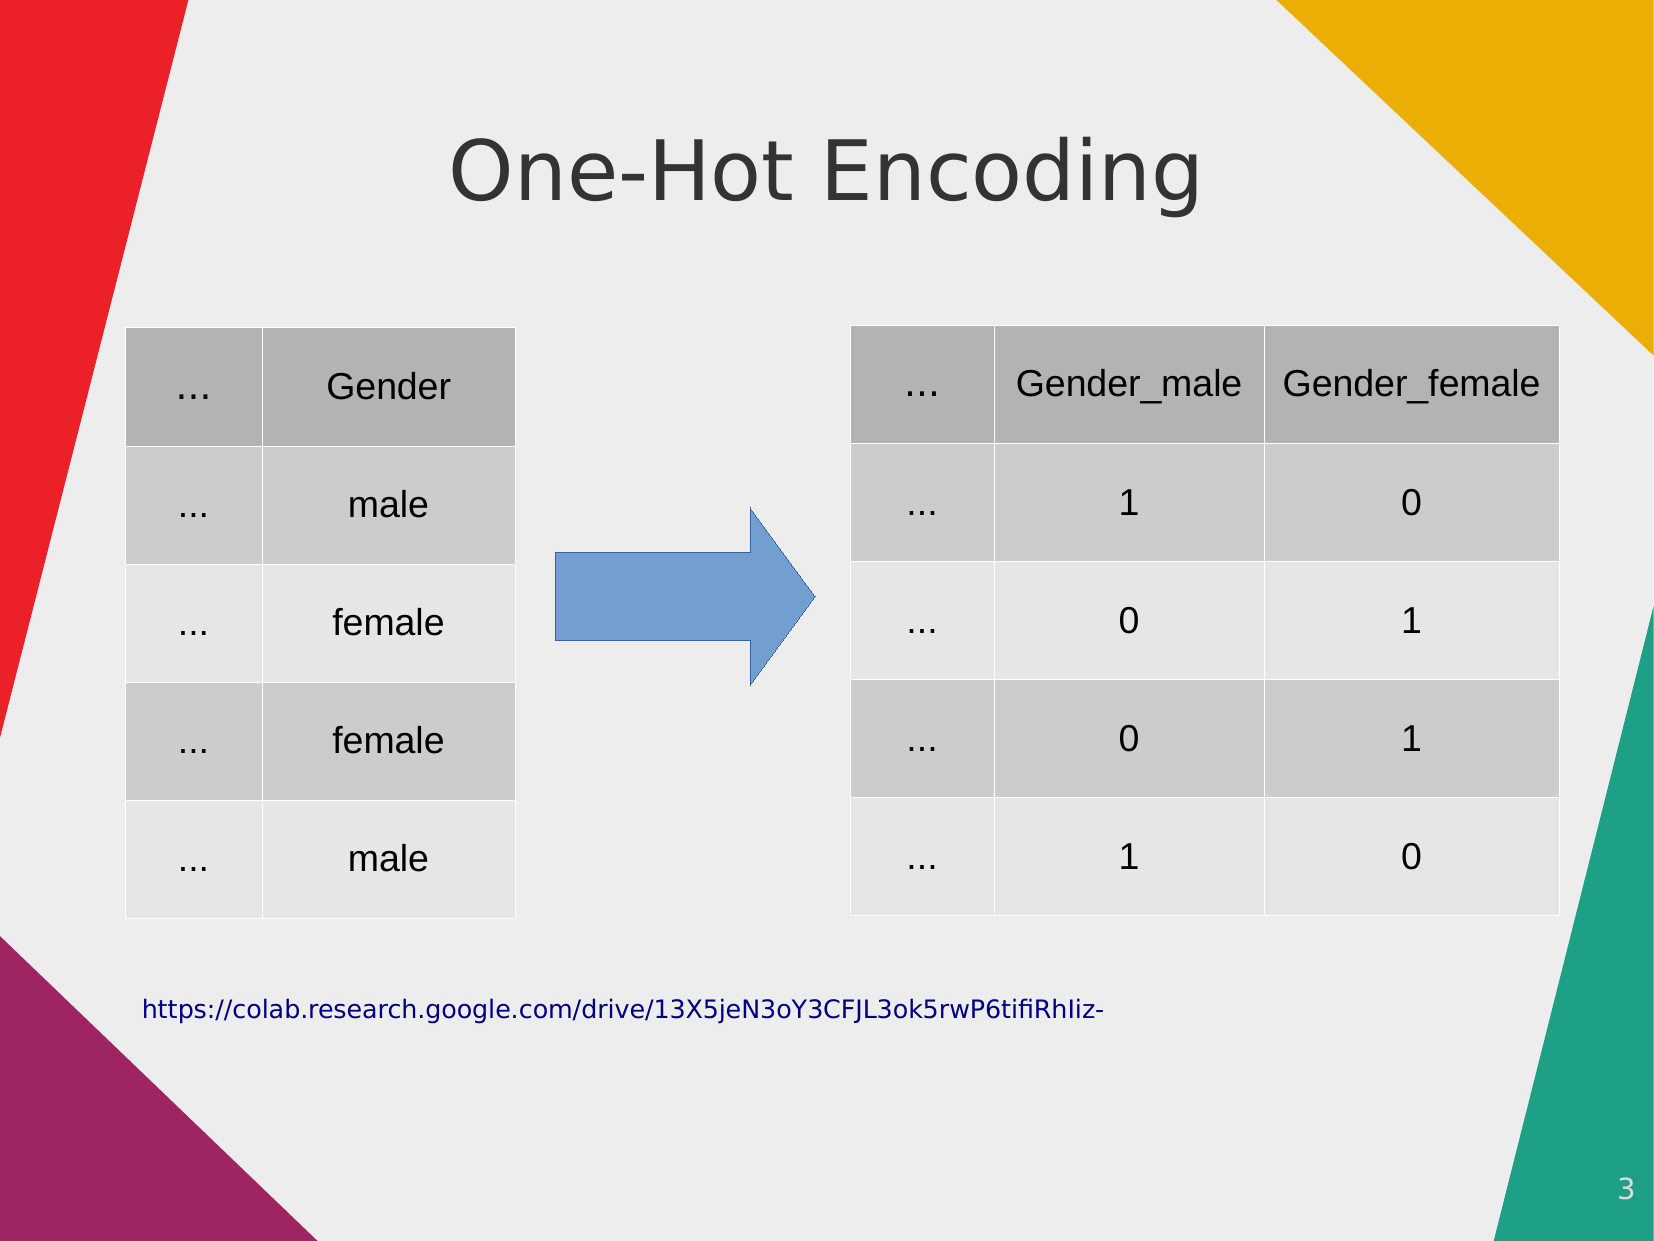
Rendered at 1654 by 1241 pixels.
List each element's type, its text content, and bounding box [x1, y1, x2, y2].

table_cell 1 [1265, 562, 1559, 679]
table_cell female [263, 565, 515, 682]
table_cell ... [126, 683, 262, 800]
table_header ... [126, 328, 262, 446]
table_cell ... [851, 562, 994, 679]
table_cell 0 [995, 680, 1264, 797]
table_cell 1 [995, 798, 1264, 915]
title One-Hot Encoding [114, 73, 1539, 271]
table_cell ... [851, 680, 994, 797]
list https://colab.research.google.com/drive/13X5jeN3oY3CFJL3ok5rwP6tifiRhIiz- [114, 302, 1539, 1033]
table_cell female [263, 683, 515, 800]
table_header ... [851, 326, 994, 443]
table_cell 1 [995, 444, 1264, 561]
table_cell ... [126, 565, 262, 682]
text_box [555, 507, 816, 686]
table_cell 0 [1265, 798, 1559, 915]
table_header Gender_male [995, 326, 1264, 443]
table_header Gender_female [1265, 326, 1559, 443]
table_cell ... [851, 444, 994, 561]
table_cell 0 [1265, 444, 1559, 561]
table_cell male [263, 801, 515, 918]
table_cell ... [851, 798, 994, 915]
table_cell 1 [1265, 680, 1559, 797]
table_cell male [263, 447, 515, 564]
table_cell ... [126, 447, 262, 564]
table_cell 0 [995, 562, 1264, 679]
table_header Gender [263, 328, 515, 446]
table_cell ... [126, 801, 262, 918]
